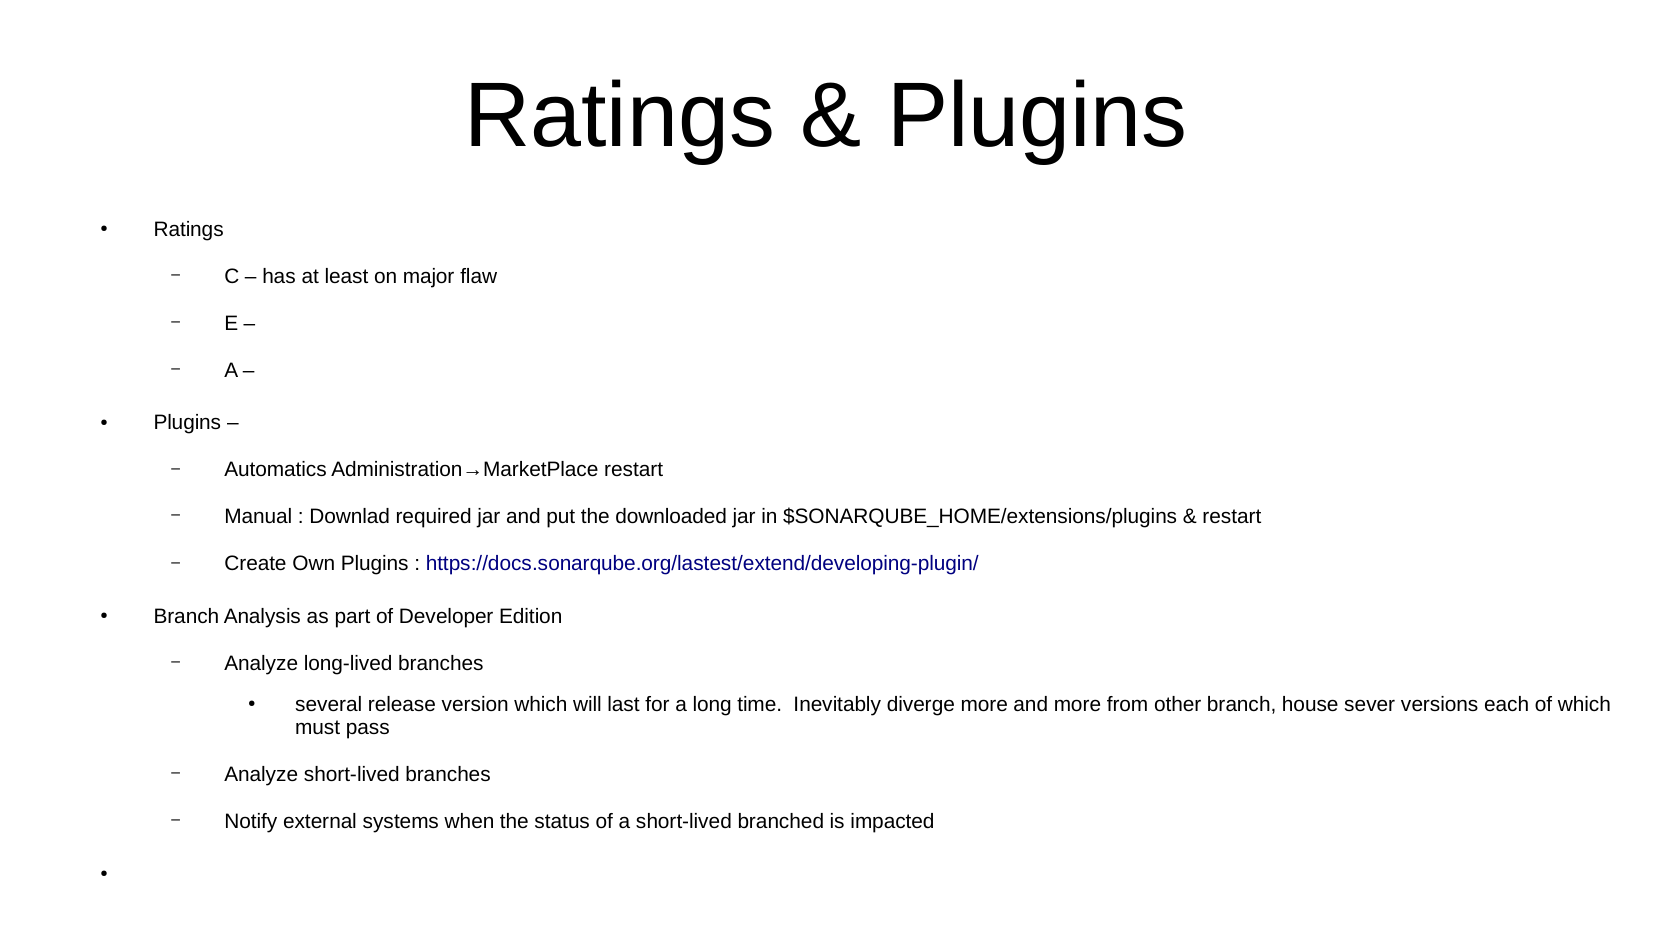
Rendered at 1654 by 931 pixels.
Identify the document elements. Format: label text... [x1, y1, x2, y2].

list Ratings C – has at least on major flaw E – A – Plugins – Automatics Administration→MarketPlace restart Manual : Downlad required jar and put the downloaded jar in $SONARQUBE_HOME/extensions/plugins & restart Create Own Plugins : https://docs.sonarqube.org/lastest/extend/developing-plugin/ Branch Analysis as part of Developer Edition Analyze long-lived branches several release version which will last for a long time. Inevitably diverge more and more from other branch, house sever versions each of which must pass Analyze short-lived branches Notify external systems when the status of a short-lived branched is impacted [82, 217, 1621, 901]
title Ratings & Plugins [82, 37, 1571, 193]
